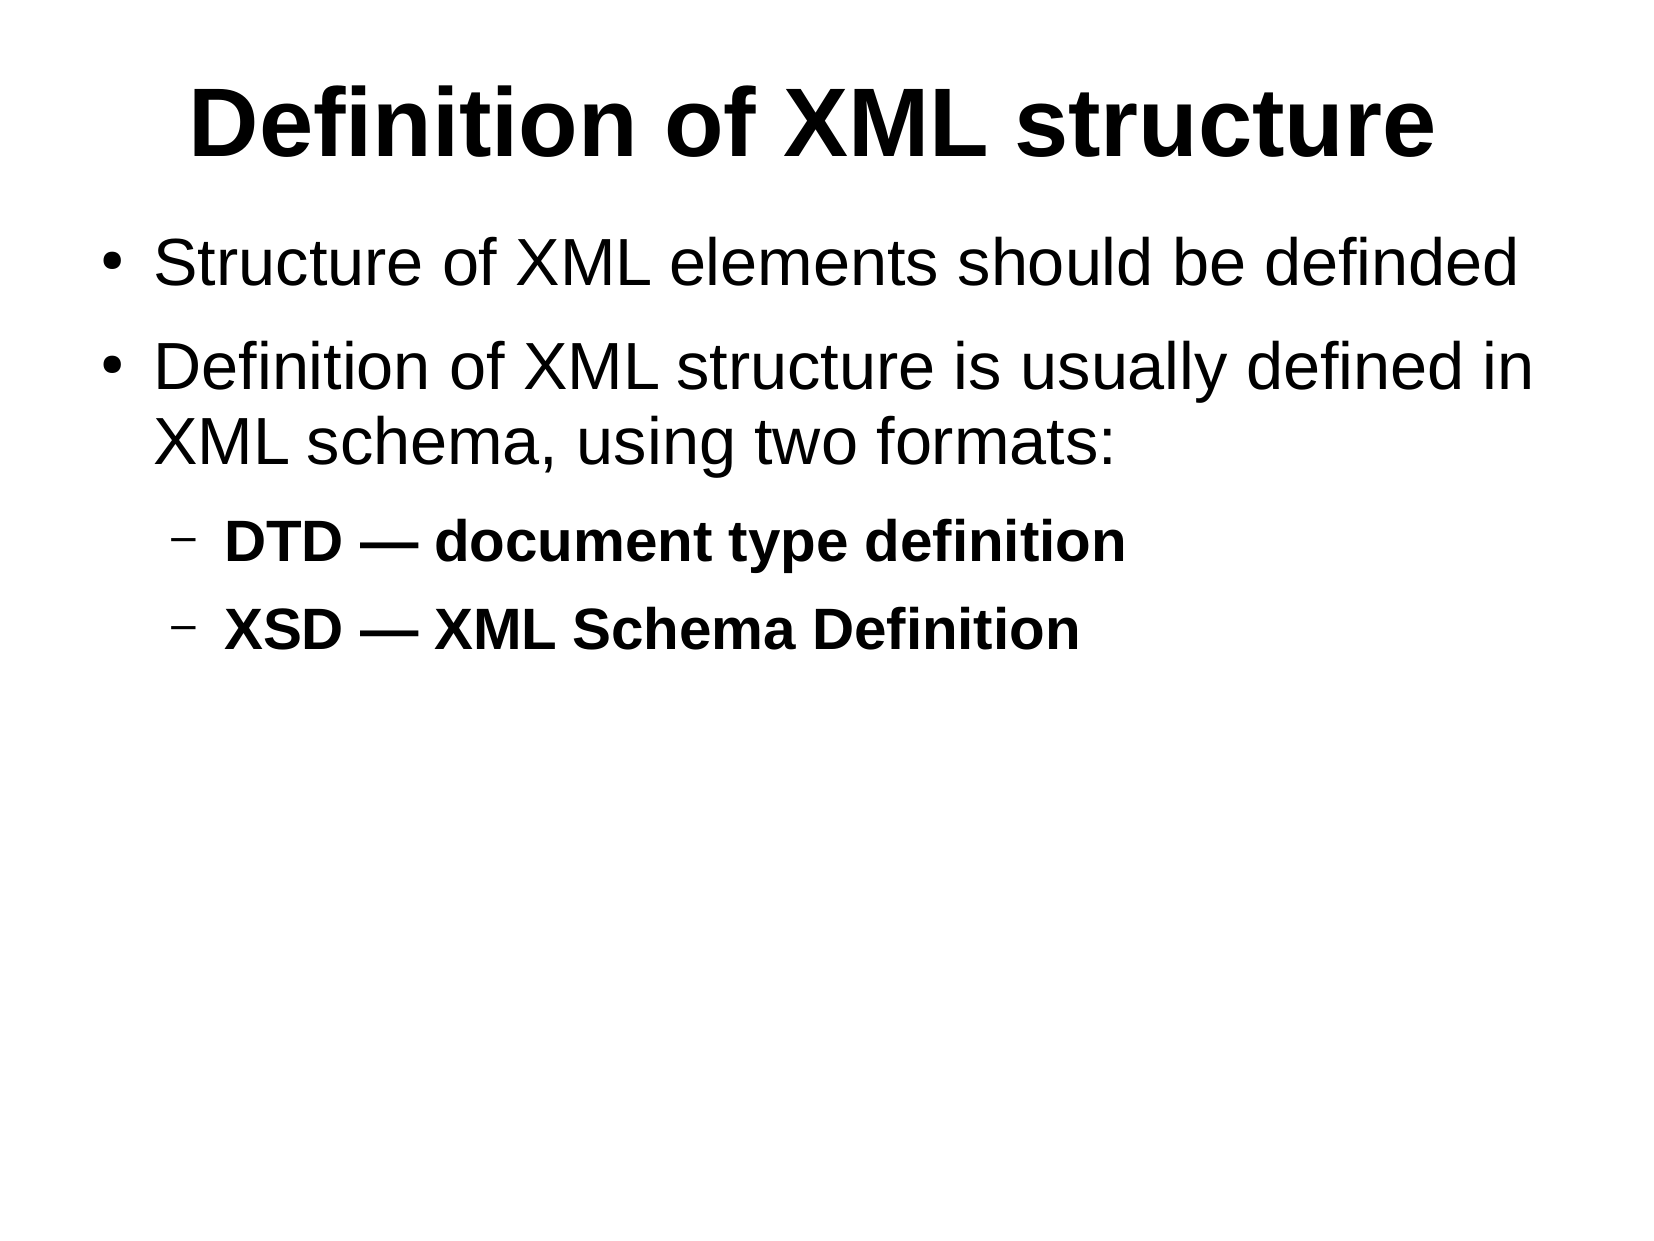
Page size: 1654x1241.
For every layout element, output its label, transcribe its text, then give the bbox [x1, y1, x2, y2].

title Definition of XML structure [82, 49, 1571, 196]
list Structure of XML elements should be definded Definition of XML structure is usually defined in XML schema, using two formats: DTD — document type definition XSD — XML Schema Definition [82, 225, 1538, 1186]
